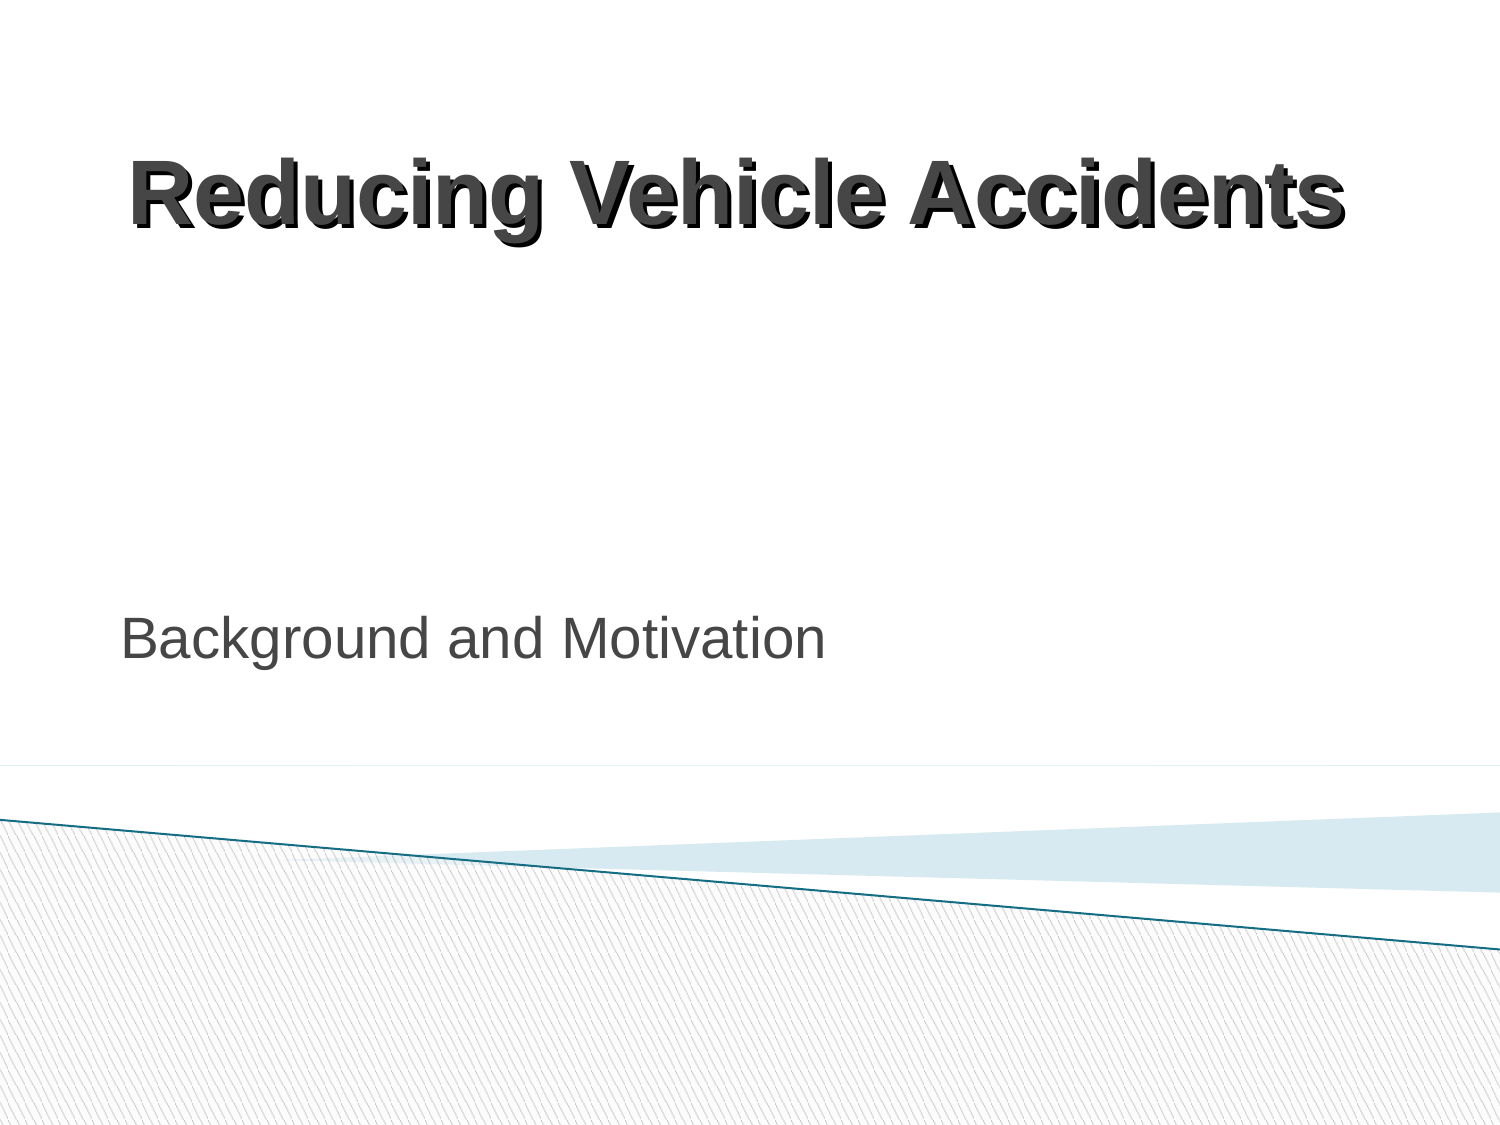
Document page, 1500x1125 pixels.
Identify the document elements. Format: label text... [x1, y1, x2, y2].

title Reducing Vehicle Accidents [112, 125, 1388, 426]
subtitle Background and Motivation [112, 592, 1388, 790]
